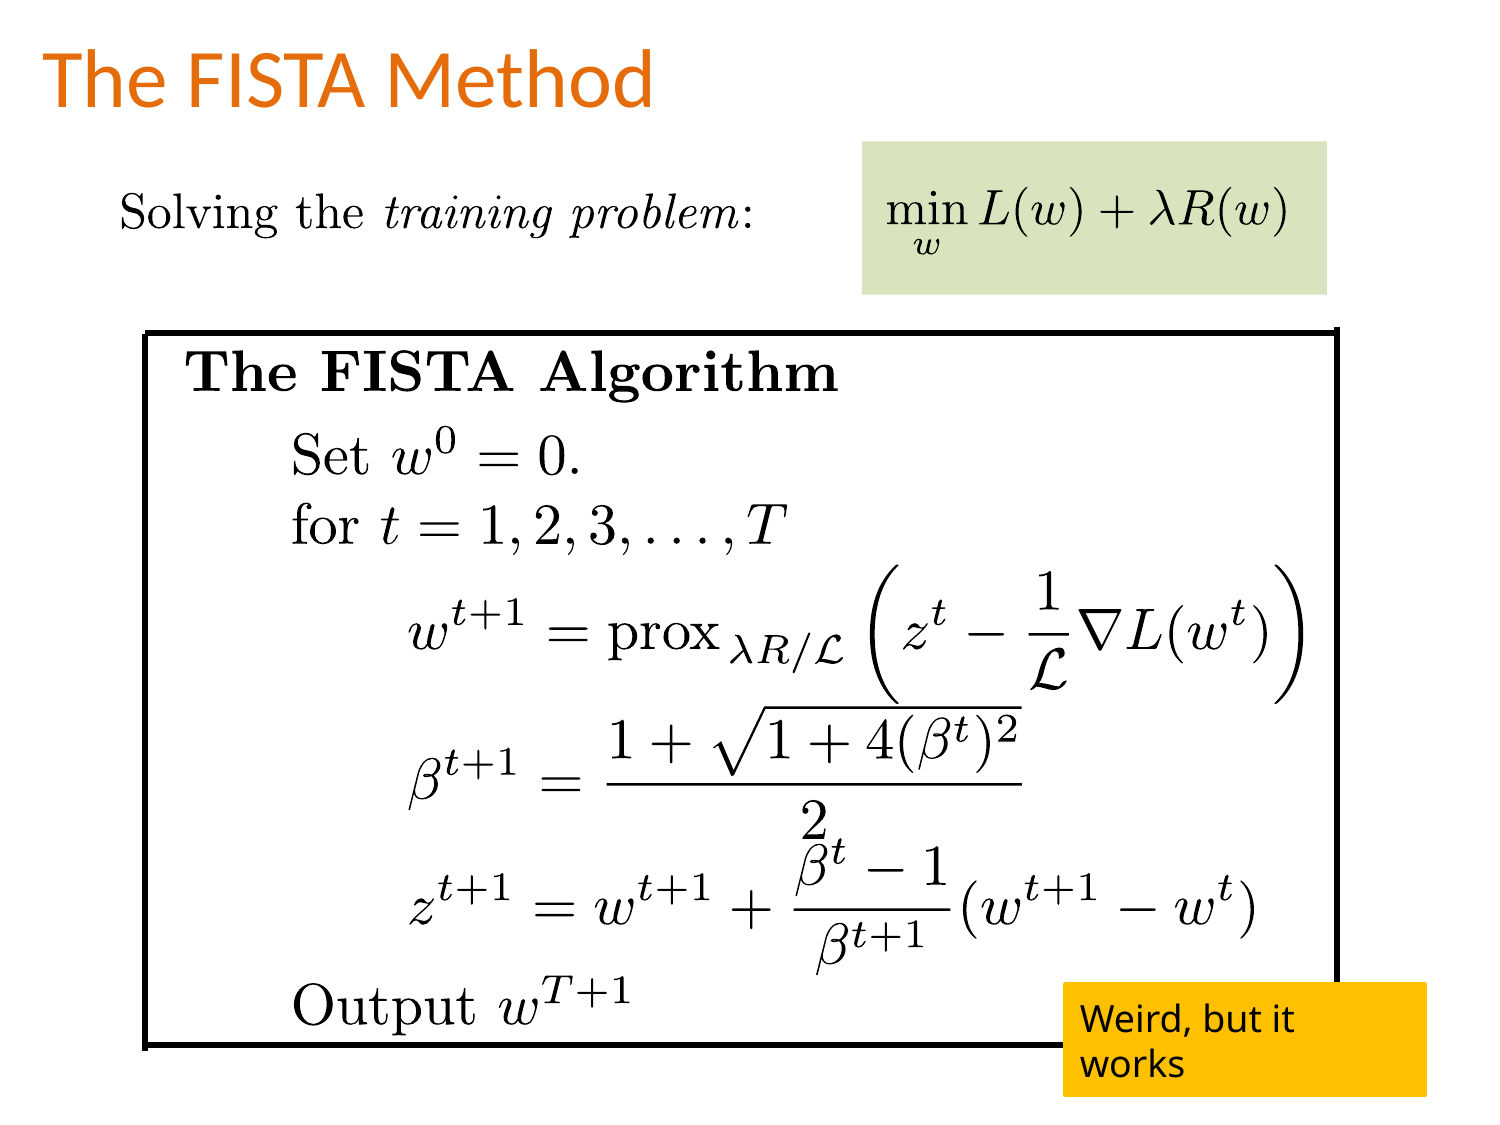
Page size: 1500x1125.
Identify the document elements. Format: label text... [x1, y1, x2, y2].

text_box The FISTA Method [27, 0, 1408, 168]
text_box [119, 192, 755, 239]
text_box Weird, but it works [1065, 984, 1426, 1096]
text_box [183, 350, 840, 403]
text_box [290, 425, 1316, 1036]
text_box [861, 168, 1327, 295]
